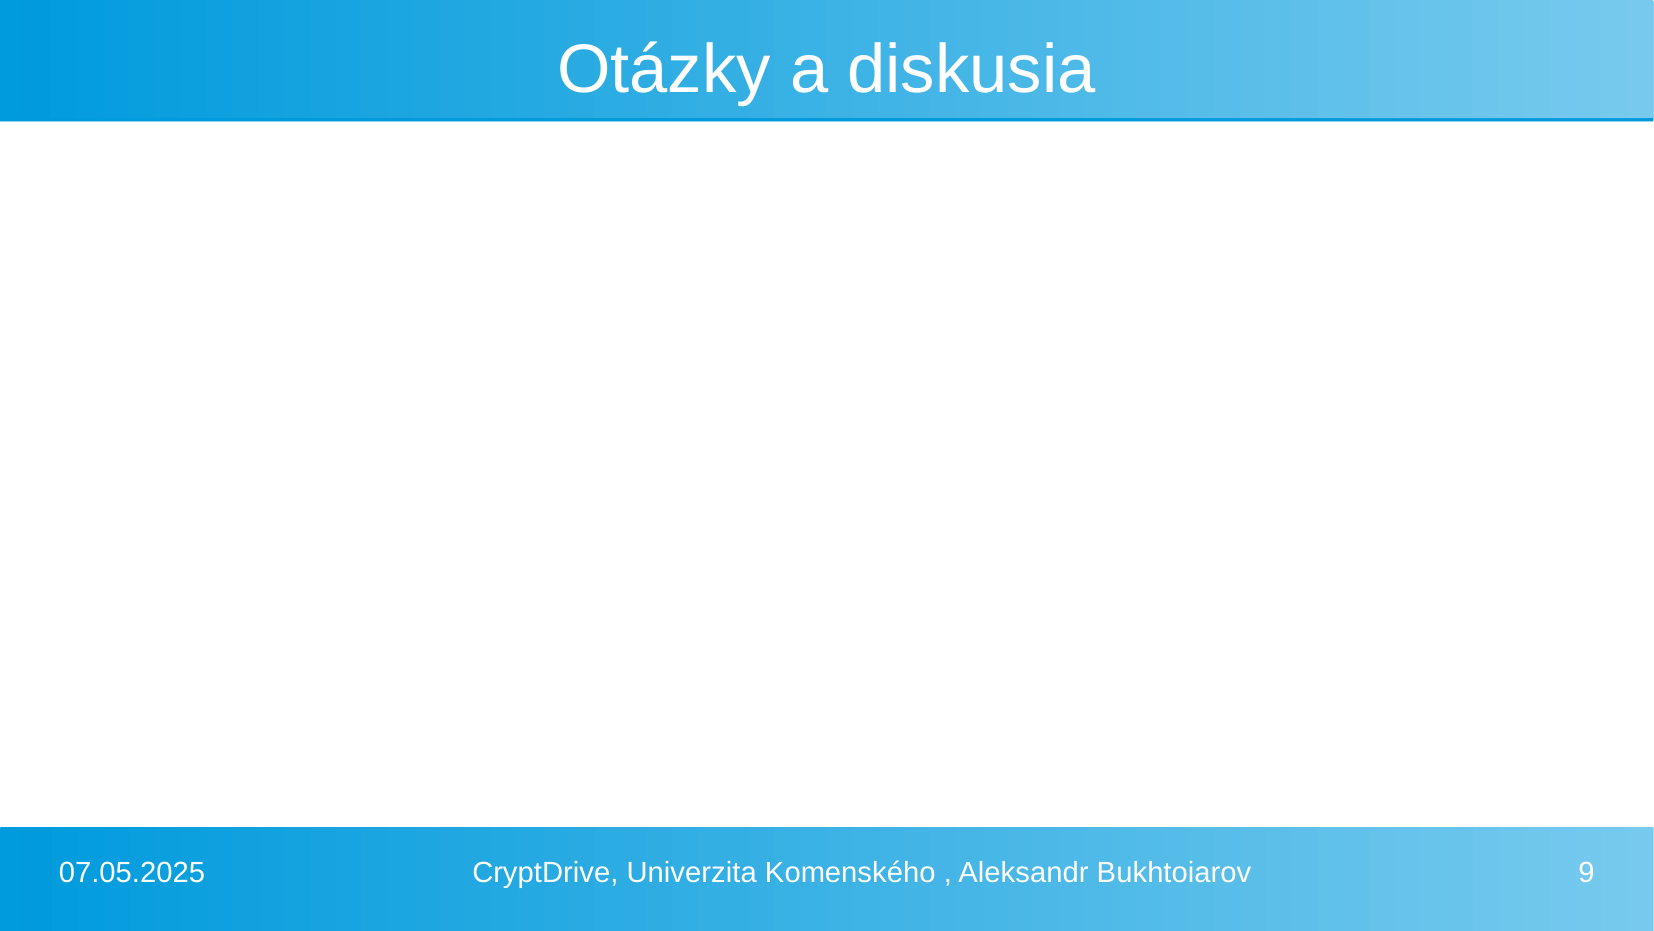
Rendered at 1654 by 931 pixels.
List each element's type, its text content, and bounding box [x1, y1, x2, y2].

title Otázky a diskusia [59, 29, 1595, 108]
